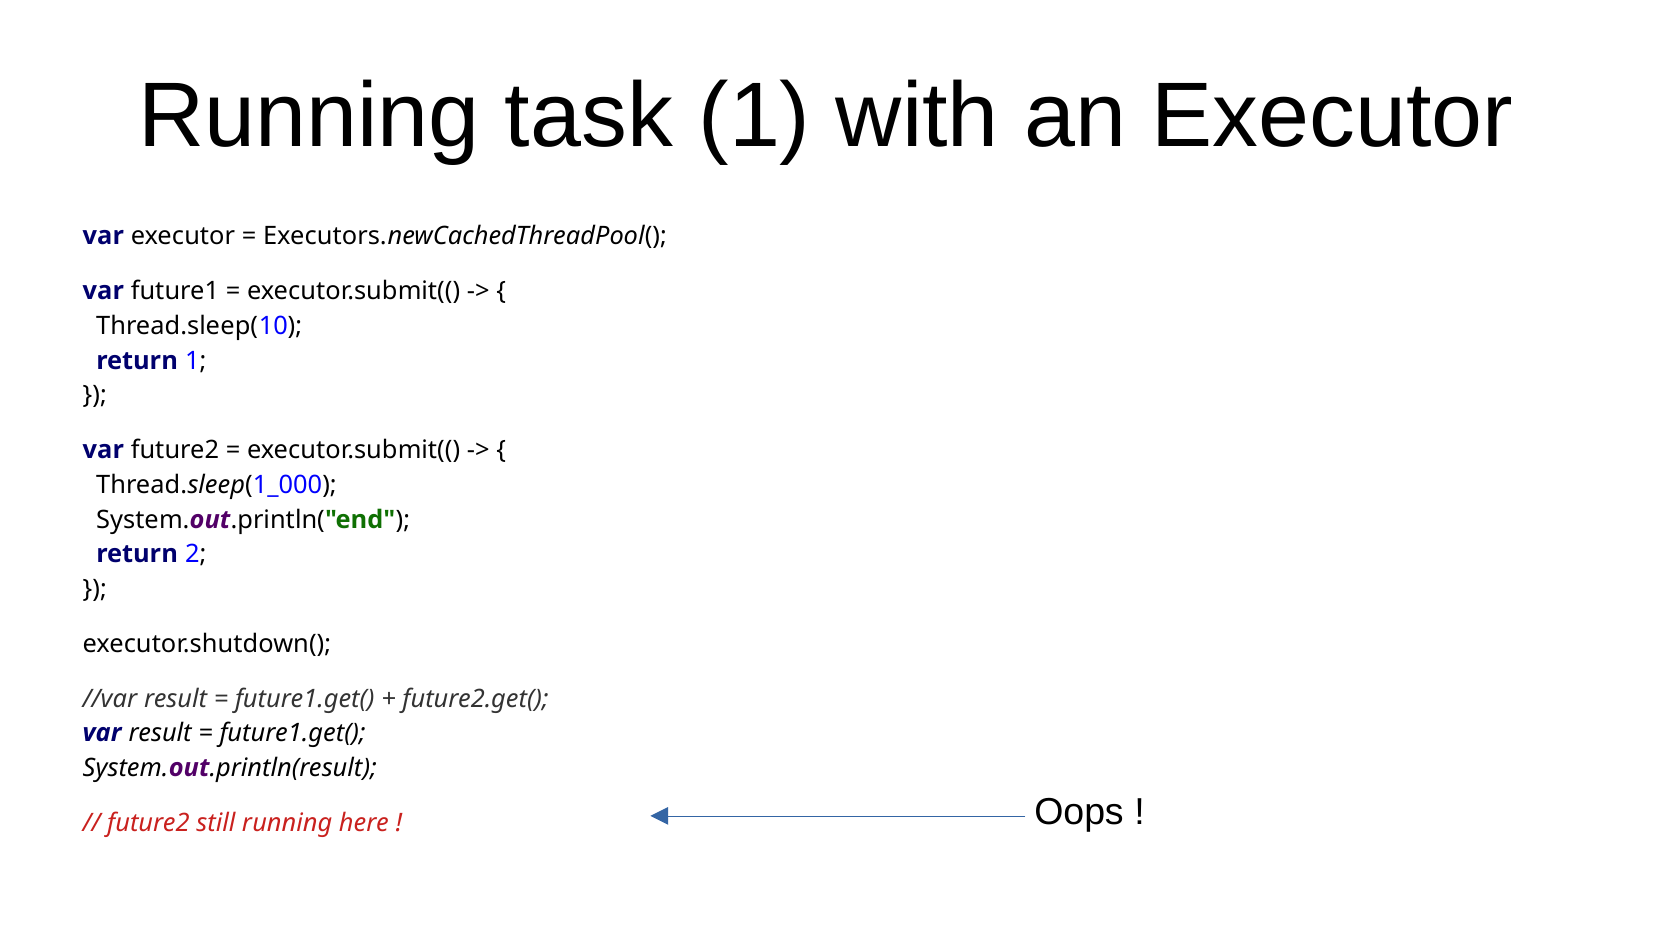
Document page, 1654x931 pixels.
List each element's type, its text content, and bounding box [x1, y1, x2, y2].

title Running task (1) with an Executor [63, 12, 1590, 218]
list var executor = Executors.newCachedThreadPool(); var future1 = executor.submit(() -> { Thread.sleep(10); return 1; }); var future2 = executor.submit(() -> { Thread.sleep(1_000); System.out.println("end"); return 2; }); executor.shutdown(); //var result = future1.get() + future2.get(); var result = future1.get(); System.out.println(result); // future2 still running here ! [82, 217, 1571, 841]
text_box Oops ! [1019, 783, 1170, 841]
